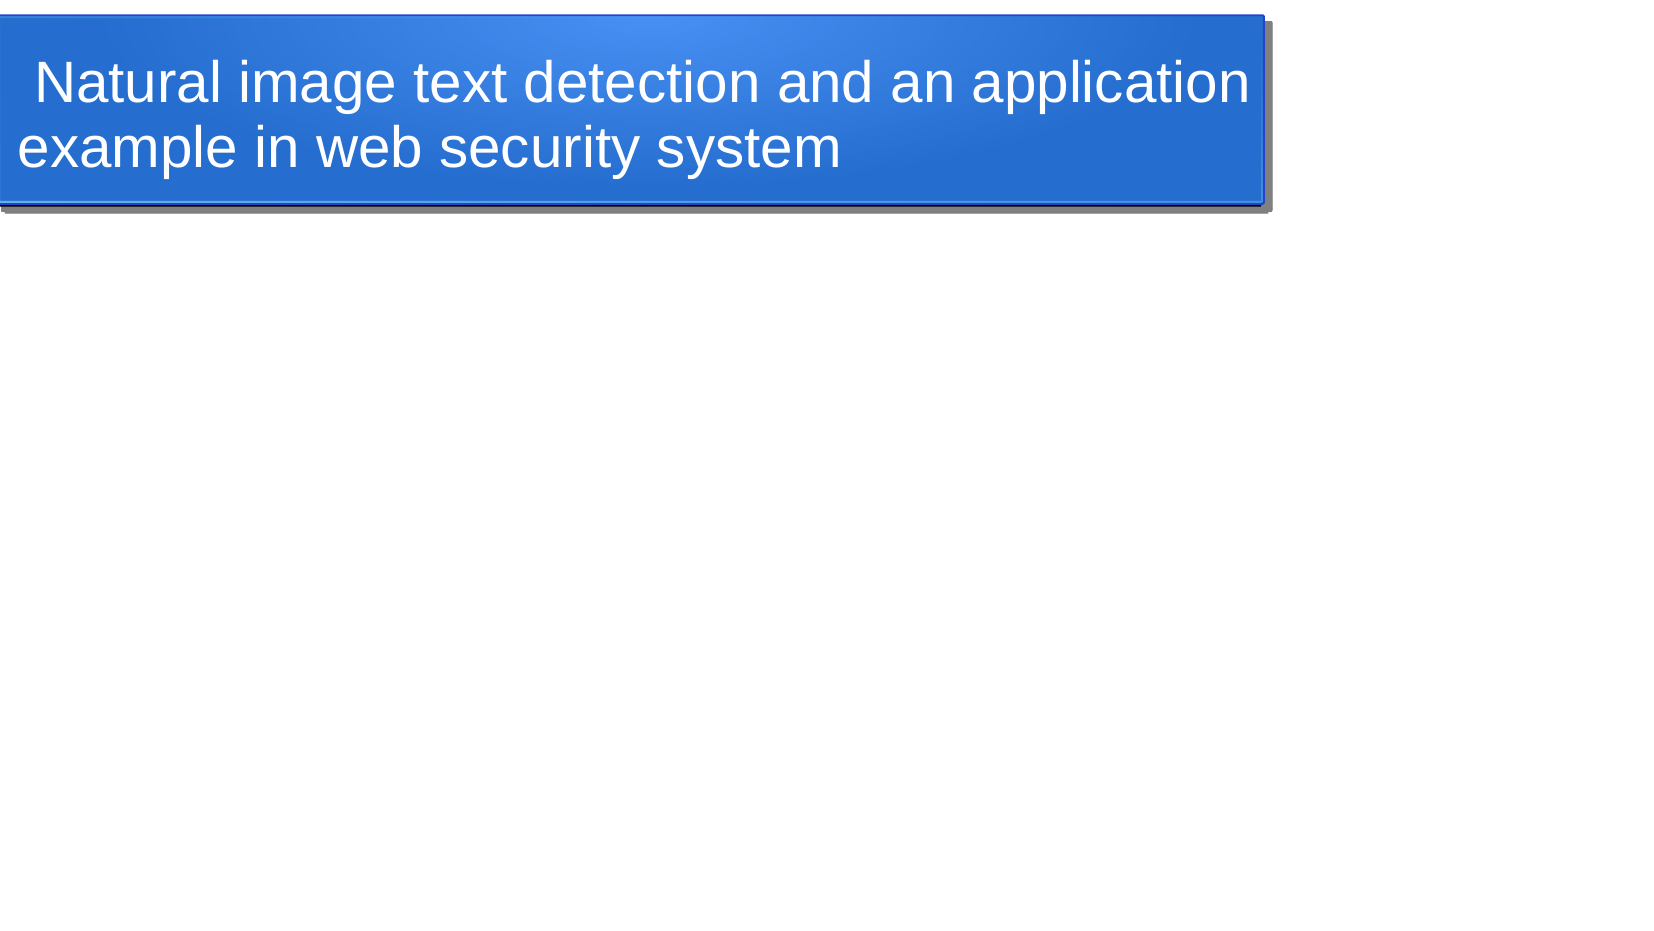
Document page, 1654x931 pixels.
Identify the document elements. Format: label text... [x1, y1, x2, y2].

title Natural image text detection and an application example in web security system [17, 37, 1261, 193]
